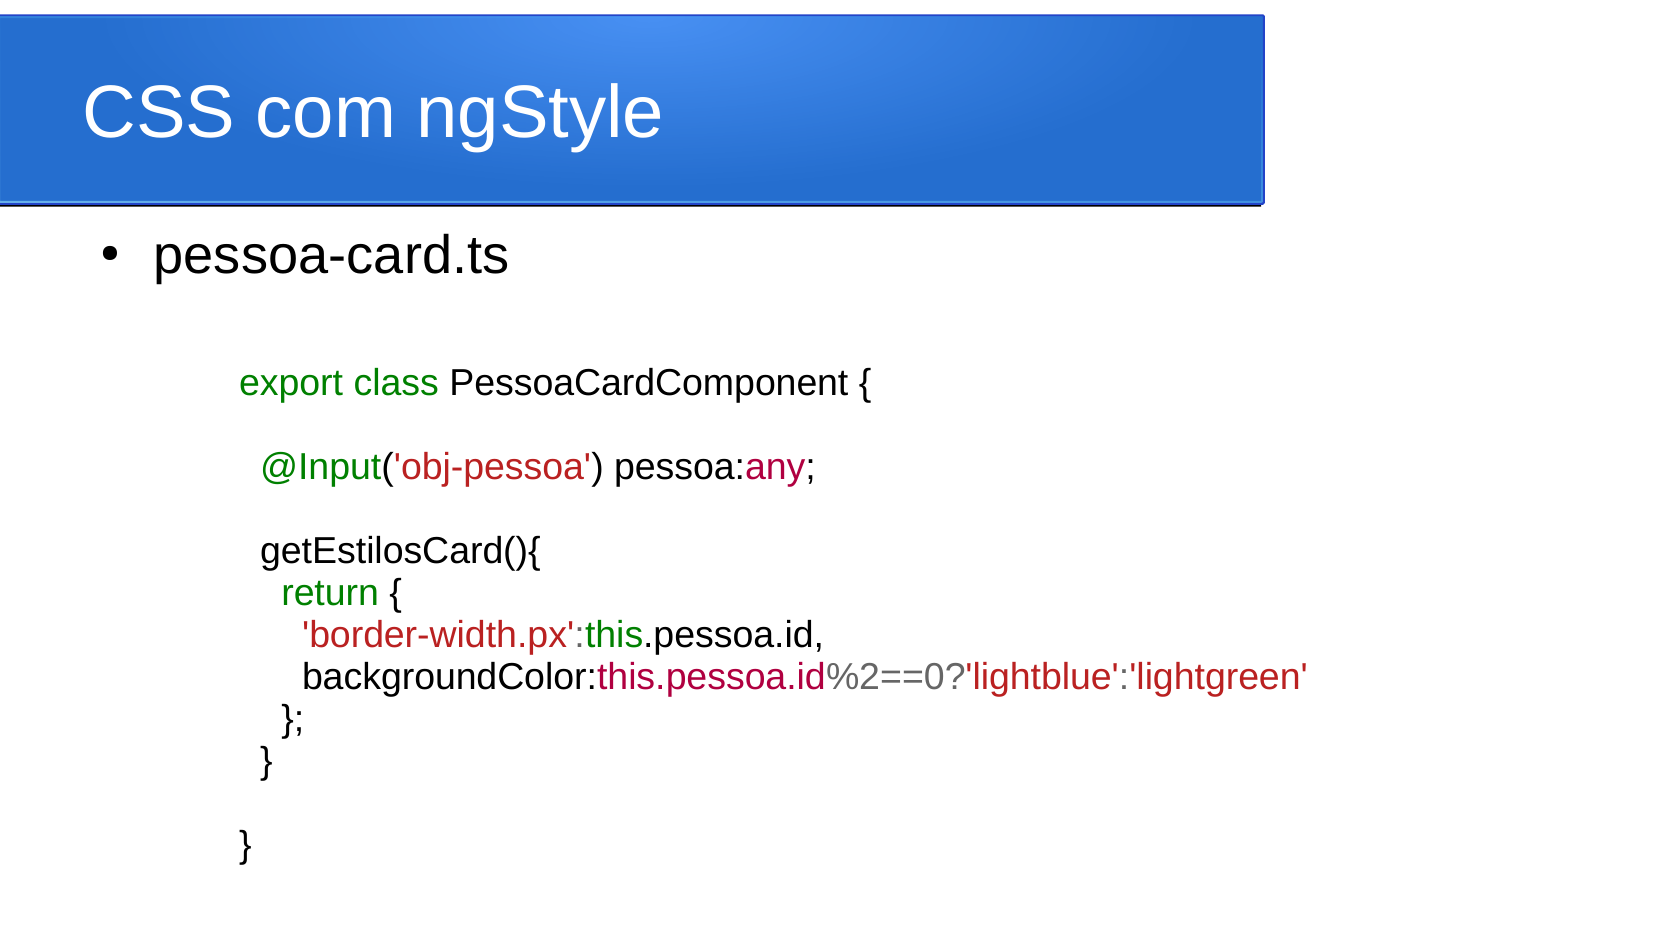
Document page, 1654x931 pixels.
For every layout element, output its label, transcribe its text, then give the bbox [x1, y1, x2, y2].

list pessoa-card.ts [82, 224, 1571, 764]
text_box export class PessoaCardComponent { @Input('obj-pessoa') pessoa:any; getEstilosCard(){ return { 'border-width.px':this.pessoa.id, backgroundColor:this.pessoa.id%2==0?'lightblue':'lightgreen' }; } } [224, 354, 1489, 874]
title CSS com ngStyle [82, 35, 1235, 189]
